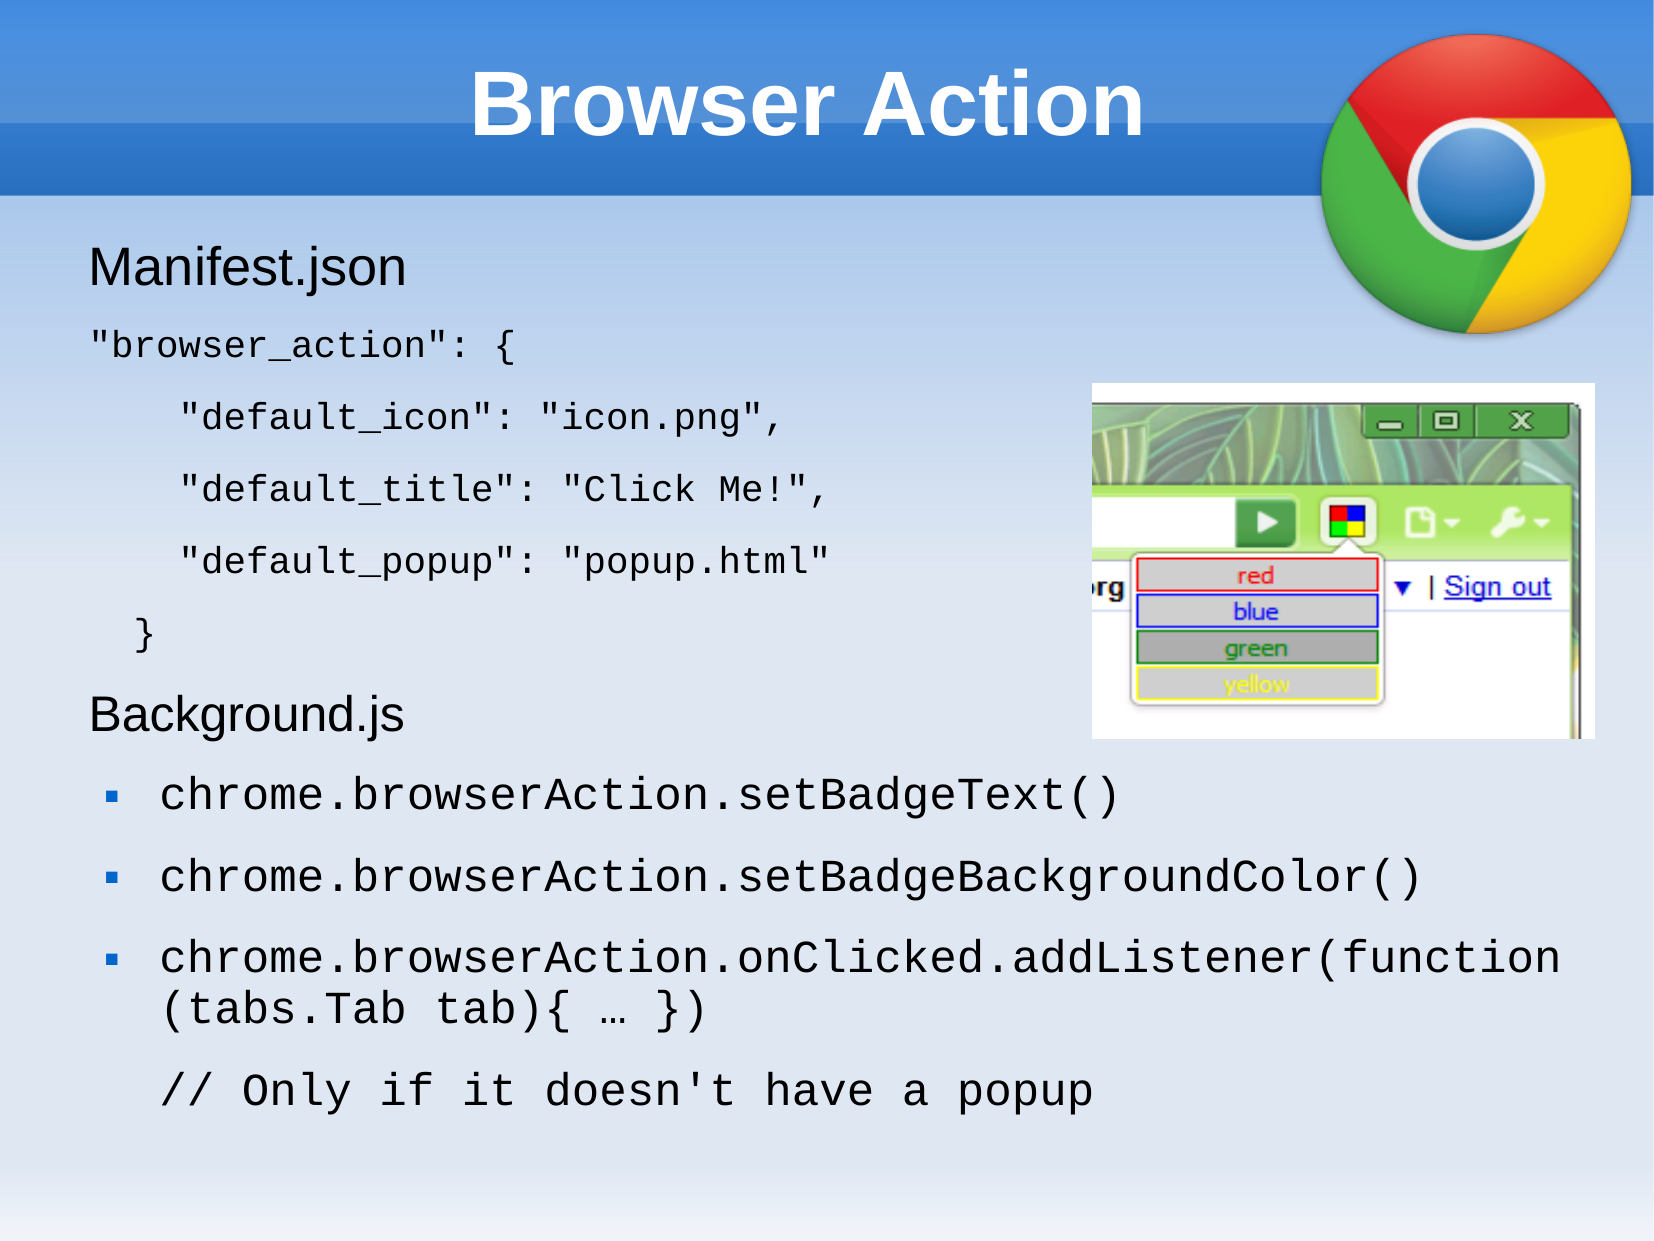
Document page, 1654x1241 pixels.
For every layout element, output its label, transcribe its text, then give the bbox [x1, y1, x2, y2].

picture [0, 0, 1654, 1241]
title Browser Action [76, 0, 1565, 208]
list Manifest.json "browser_action": { "default_icon": "icon.png", "default_title": "Click Me!", "default_popup": "popup.html" } Background.js chrome.browserAction.setBadgeText() chrome.browserAction.setBadgeBackgroundColor() chrome.browserAction.onClicked.addListener(function(tabs.Tab tab){ … }) // Only if it doesn't have a popup [88, 236, 1577, 1120]
